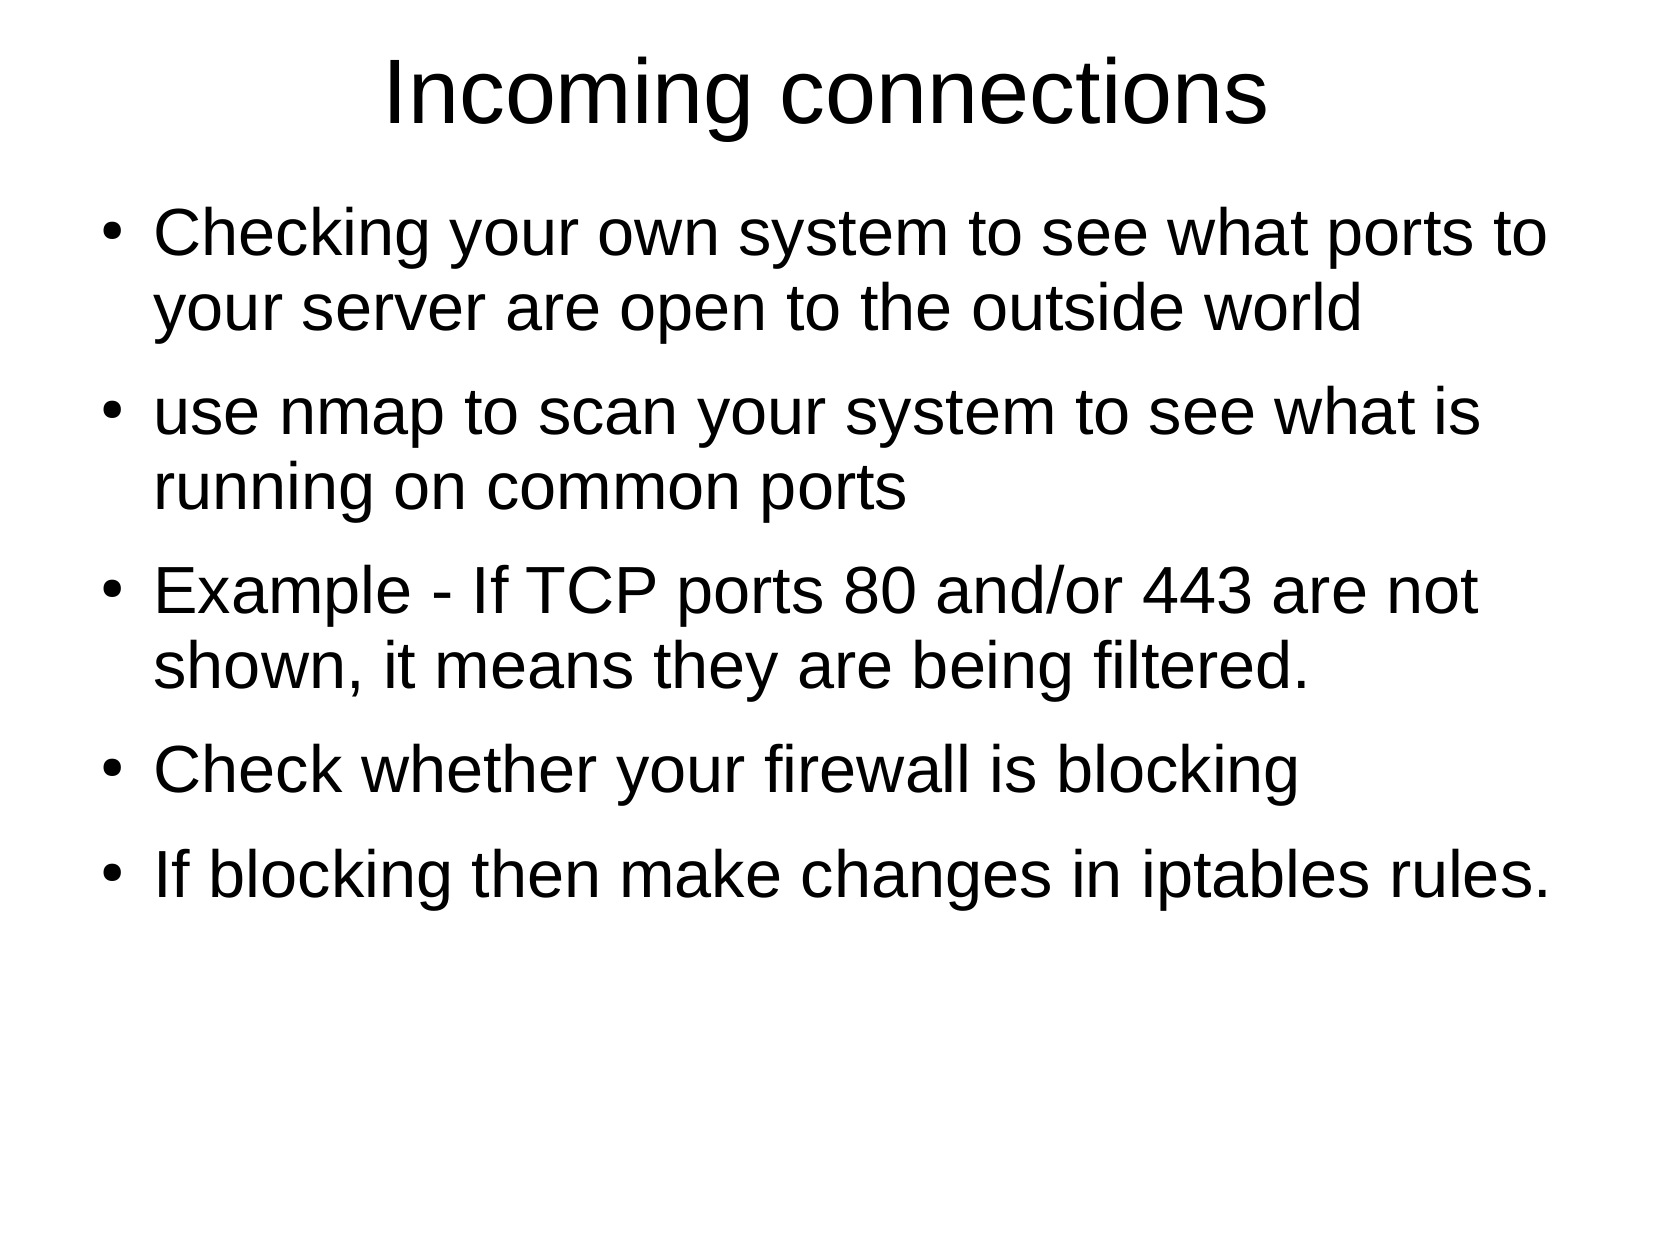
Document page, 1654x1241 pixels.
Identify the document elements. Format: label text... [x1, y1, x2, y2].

list Checking your own system to see what ports to your server are open to the outside world use nmap to scan your system to see what is running on common ports Example - If TCP ports 80 and/or 443 are not shown, it means they are being filtered. Check whether your firewall is blocking If blocking then make changes in iptables rules. [82, 195, 1571, 1158]
title Incoming connections [82, 0, 1571, 195]
